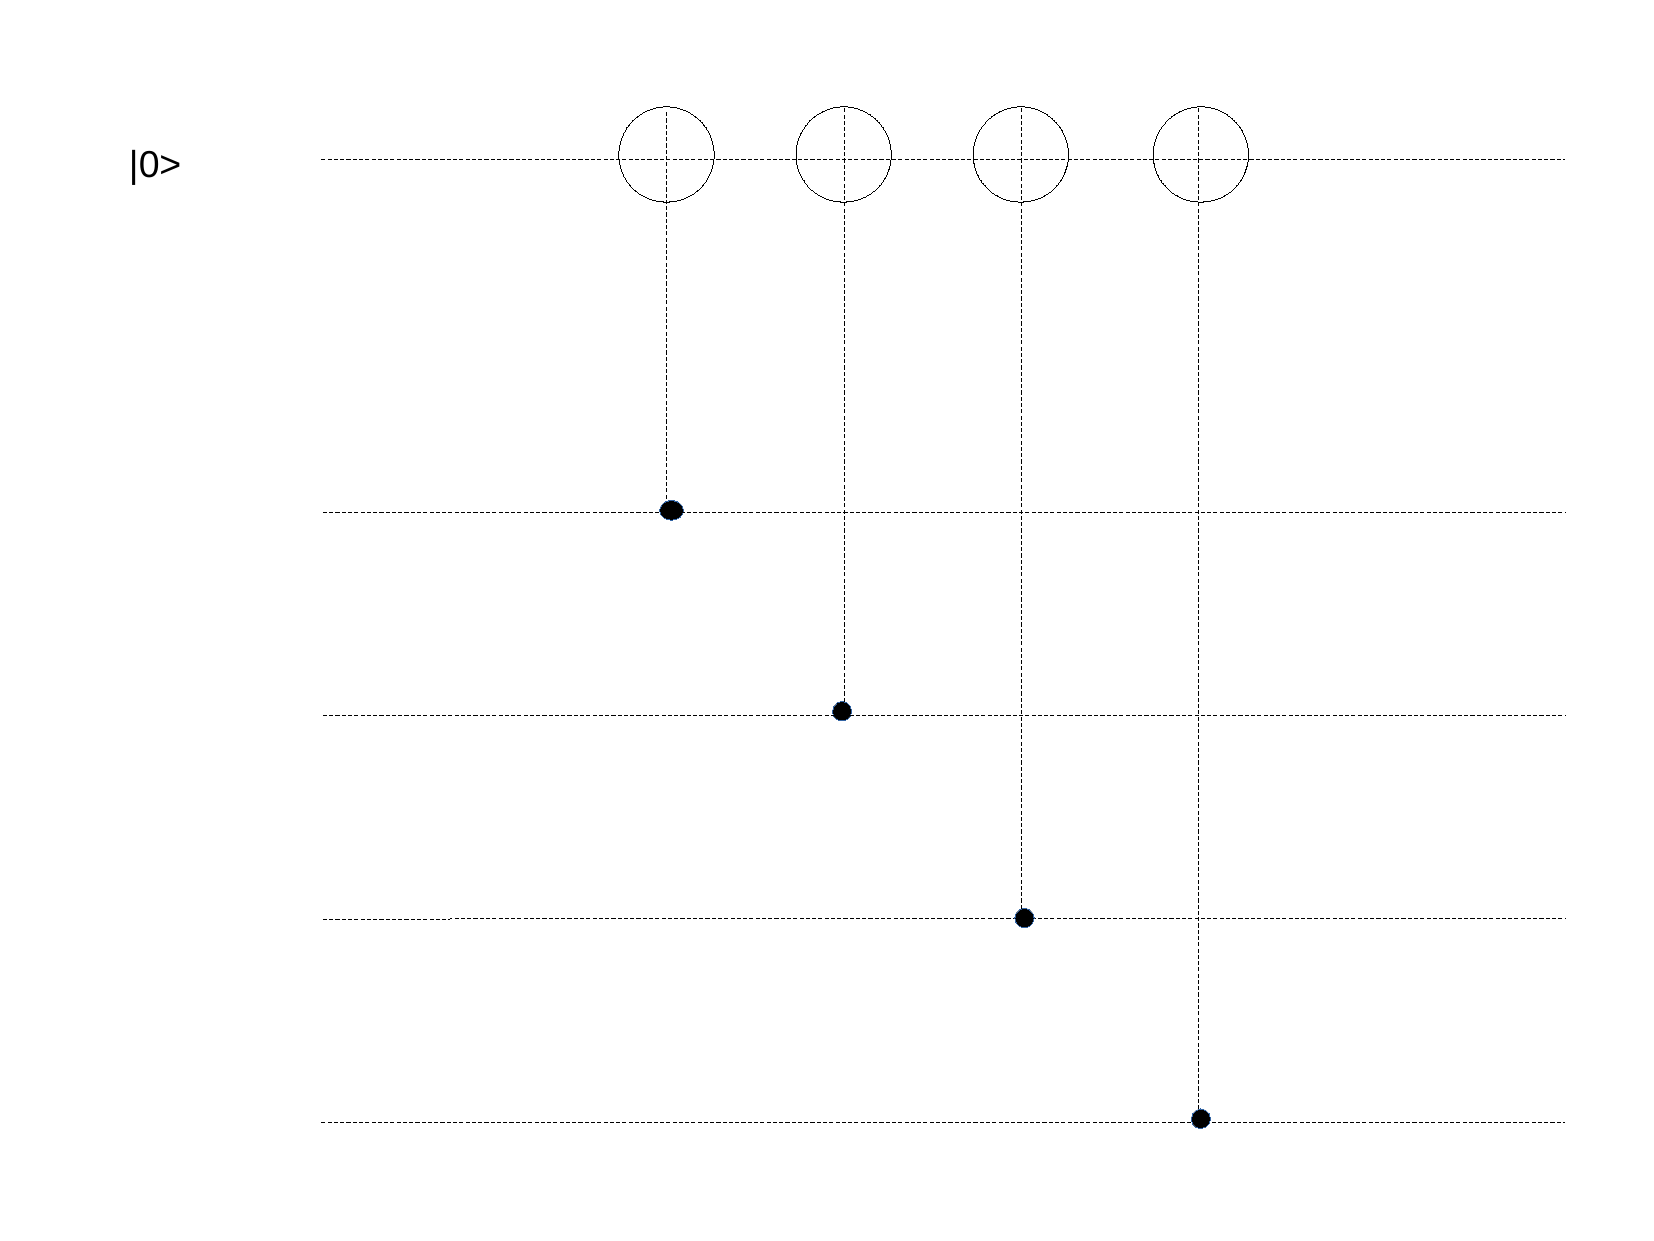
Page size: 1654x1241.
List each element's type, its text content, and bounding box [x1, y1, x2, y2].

text_box [832, 701, 852, 721]
text_box [659, 500, 684, 521]
text_box [1191, 1108, 1211, 1129]
text_box [1014, 908, 1035, 928]
text_box |0> [114, 136, 266, 194]
